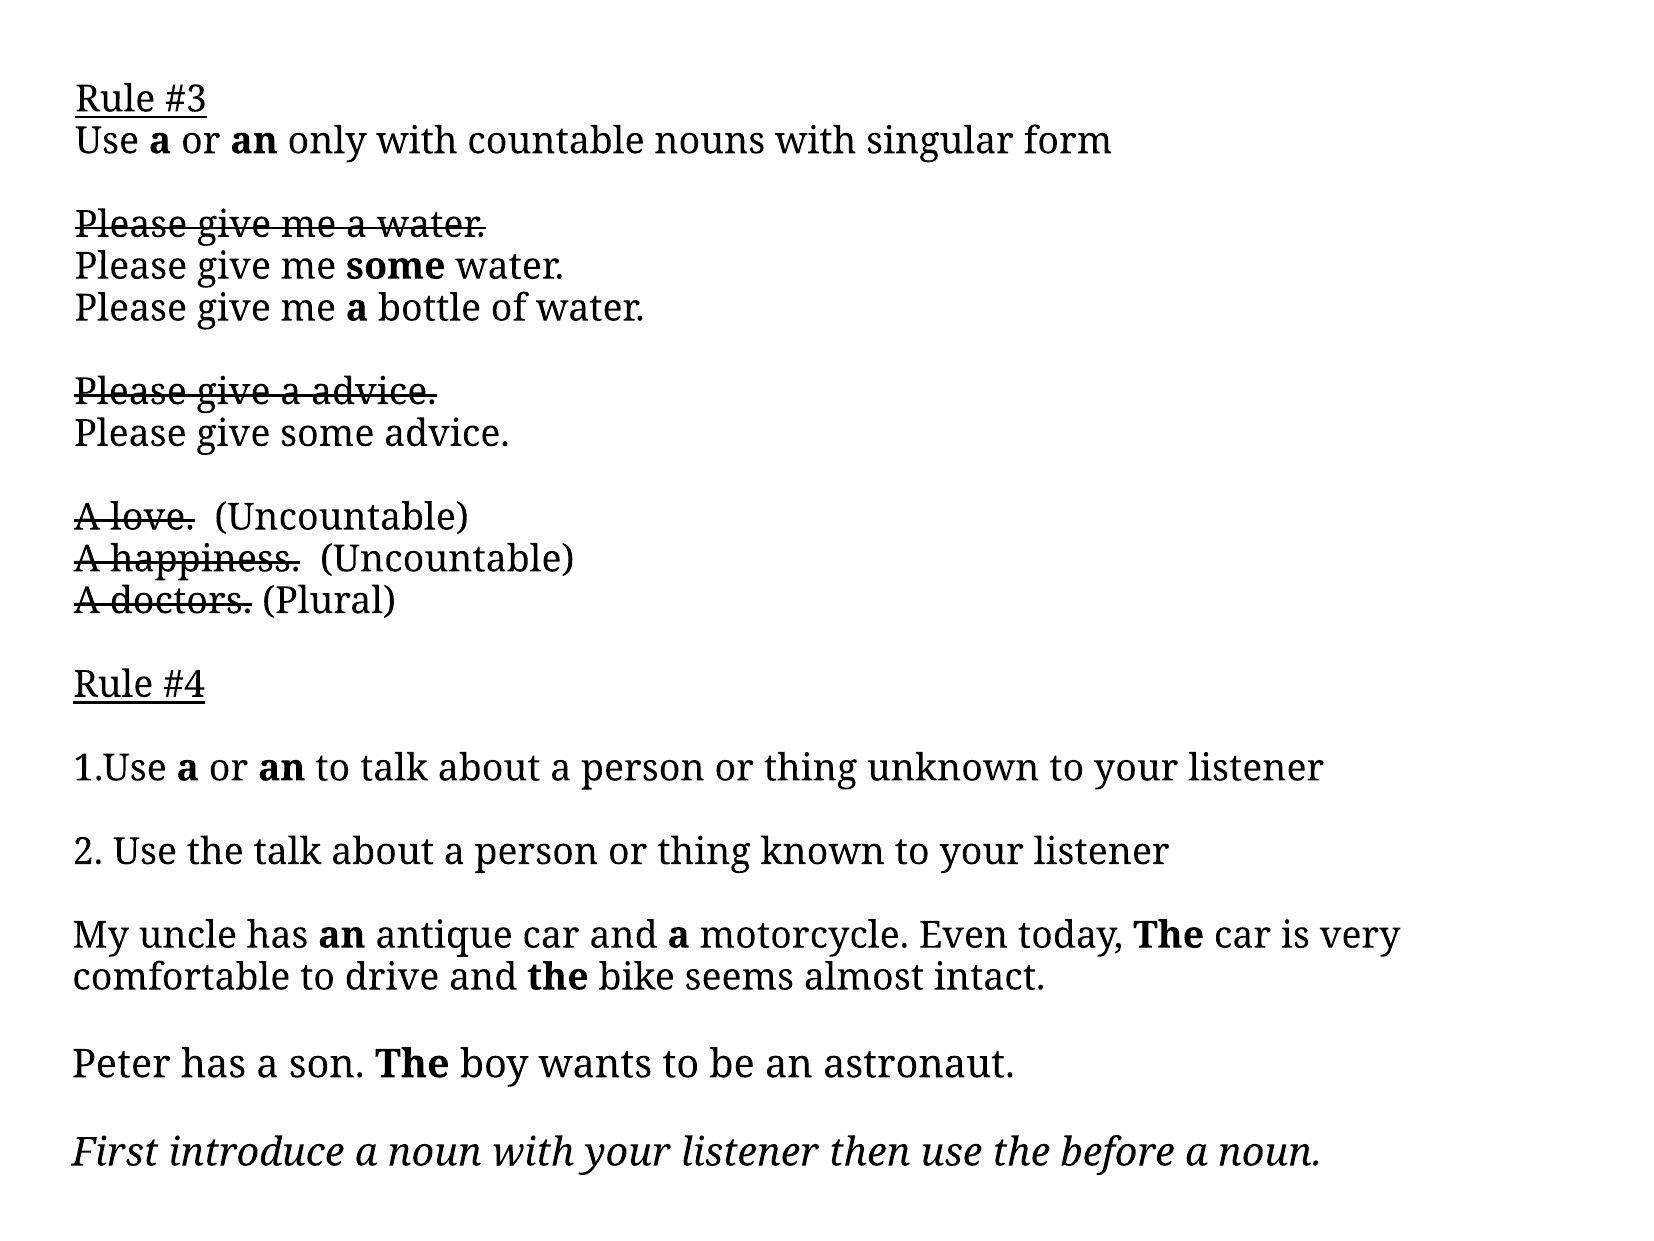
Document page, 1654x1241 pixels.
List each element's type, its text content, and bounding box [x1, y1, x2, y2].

text_box Rule #3 Use a or an only with countable nouns with singular form Please give me a water. Please give me some water. Please give me a bottle of water. Please give a advice. Please give some advice. A love. (Uncountable) A happiness. (Uncountable) A doctors. (Plural) Rule #4 1.Use a or an to talk about a person or thing unknown to your listener 2. Use the talk about a person or thing known to your listener My uncle has an antique car and a motorcycle. Even today, The car is very comfortable to drive and the bike seems almost intact. Peter has a son. The boy wants to be an astronaut. First introduce a noun with your listener then use the before a noun. [71, 31, 1563, 1140]
